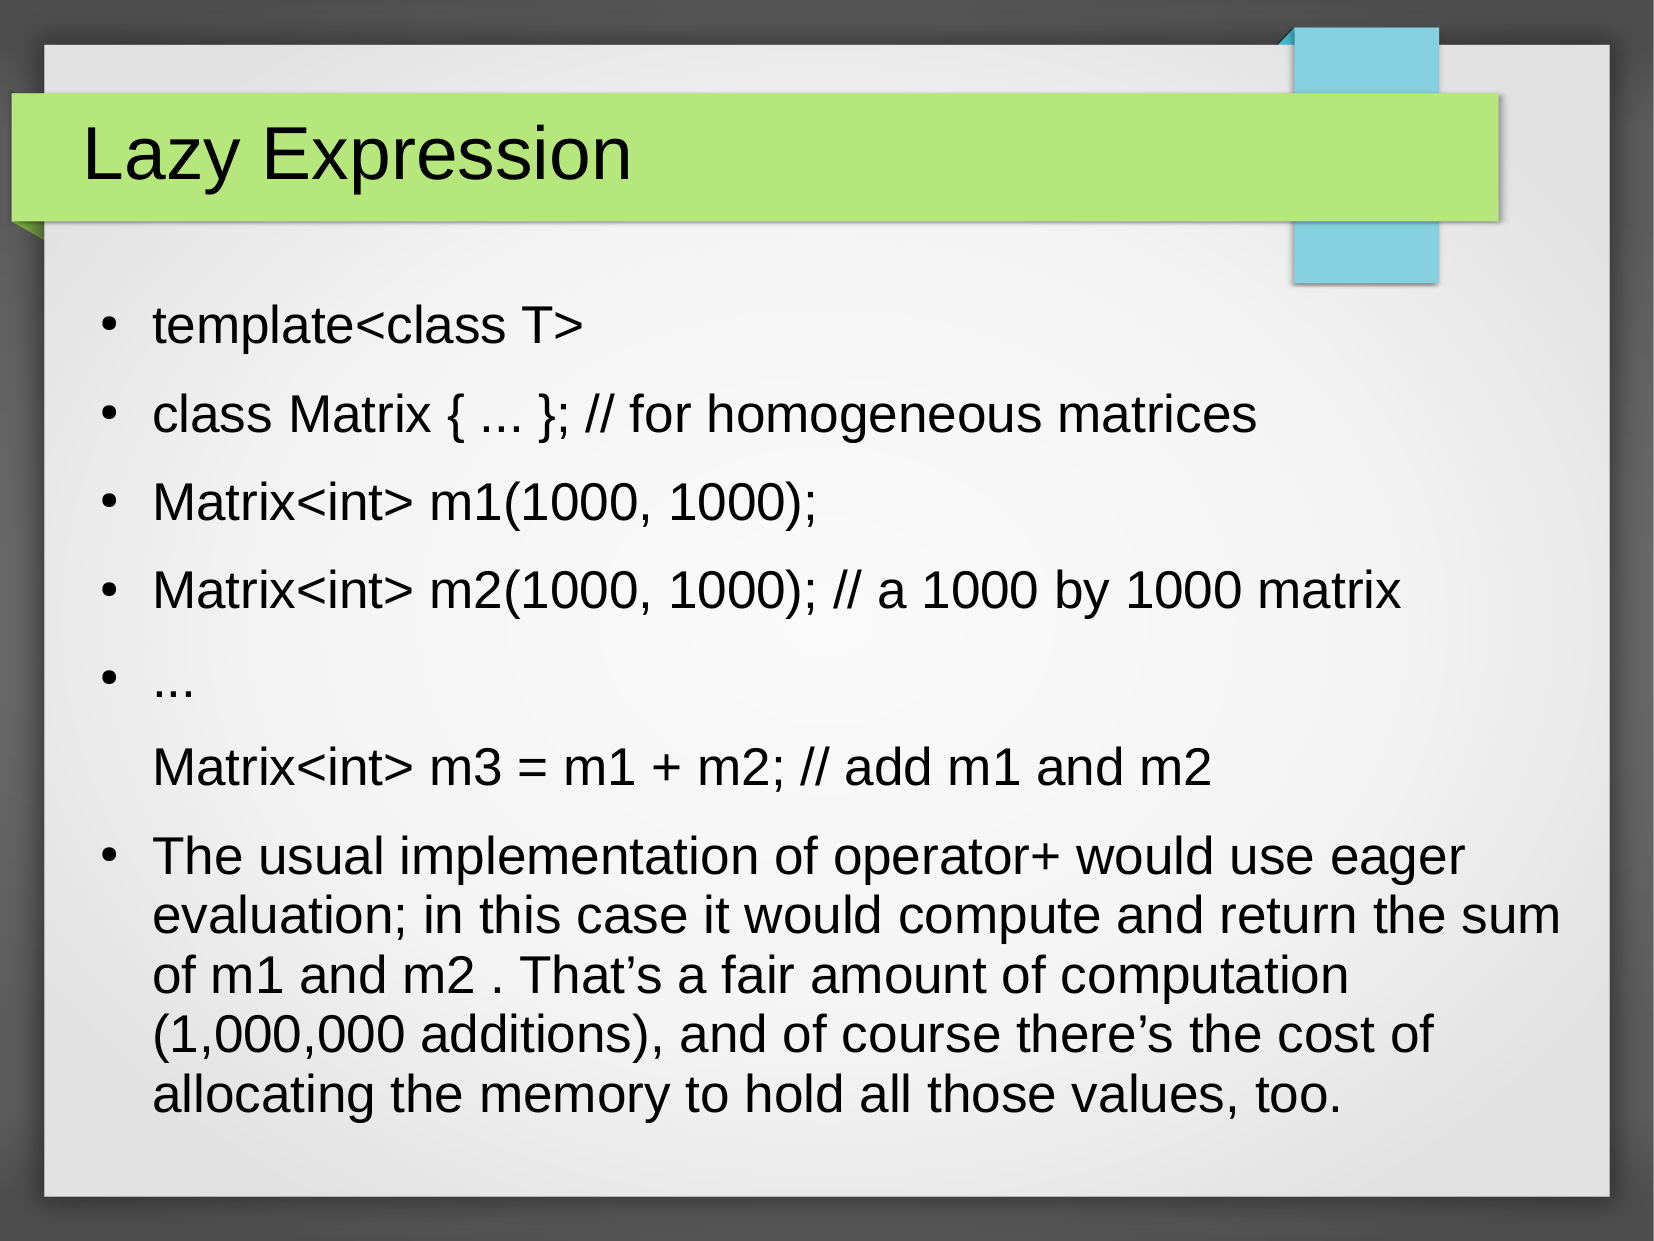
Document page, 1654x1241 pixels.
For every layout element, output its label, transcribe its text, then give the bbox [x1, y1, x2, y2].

list template<class T> class Matrix { ... }; // for homogeneous matrices Matrix<int> m1(1000, 1000); Matrix<int> m2(1000, 1000); // a 1000 by 1000 matrix ... Matrix<int> m3 = m1 + m2; // add m1 and m2 The usual implementation of operator+ would use eager evaluation; in this case it would compute and return the sum of m1 and m2 . That’s a fair amount of computation (1,000,000 additions), and of course there’s the cost of allocating the memory to hold all those values, too. [82, 295, 1571, 1130]
title Lazy Expression [82, 94, 1264, 213]
picture [0, 0, 1654, 1241]
